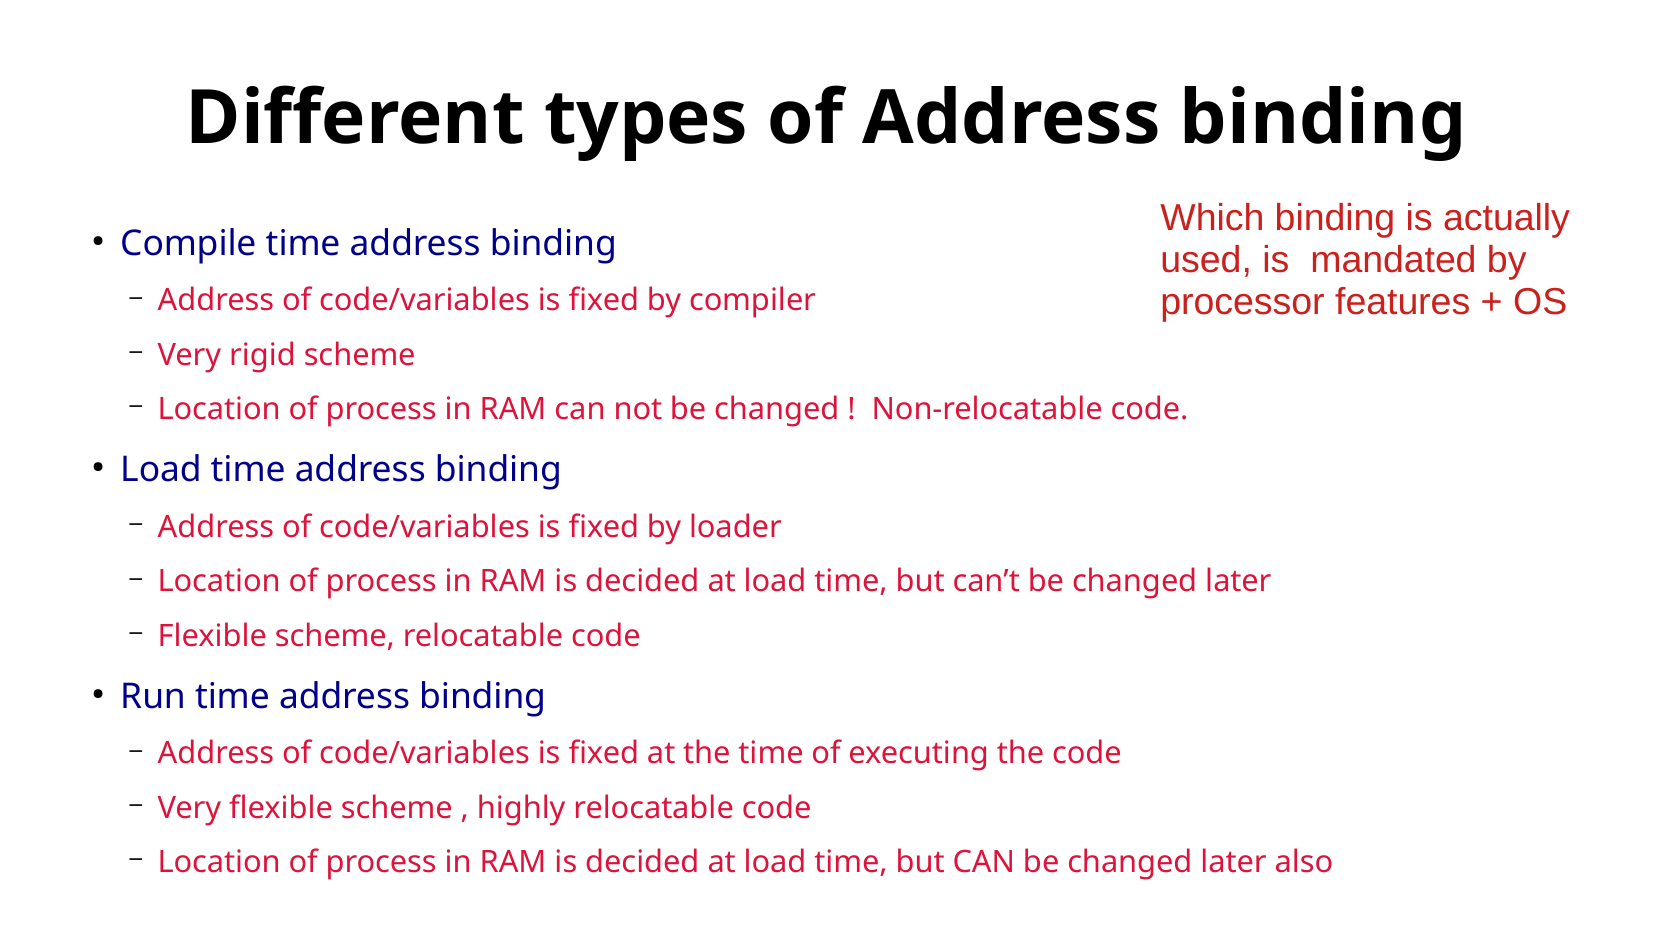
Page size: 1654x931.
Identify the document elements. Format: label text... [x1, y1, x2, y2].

title Different types of Address binding [82, 37, 1571, 193]
text_box Which binding is actually used, is mandated by processor features + OS [1145, 188, 1607, 330]
list Compile time address binding Address of code/variables is fixed by compiler Very rigid scheme Location of process in RAM can not be changed ! Non-relocatable code. Load time address binding Address of code/variables is fixed by loader Location of process in RAM is decided at load time, but can’t be changed later Flexible scheme, relocatable code Run time address binding Address of code/variables is fixed at the time of executing the code Very flexible scheme , highly relocatable code Location of process in RAM is decided at load time, but CAN be changed later also [82, 217, 1583, 898]
